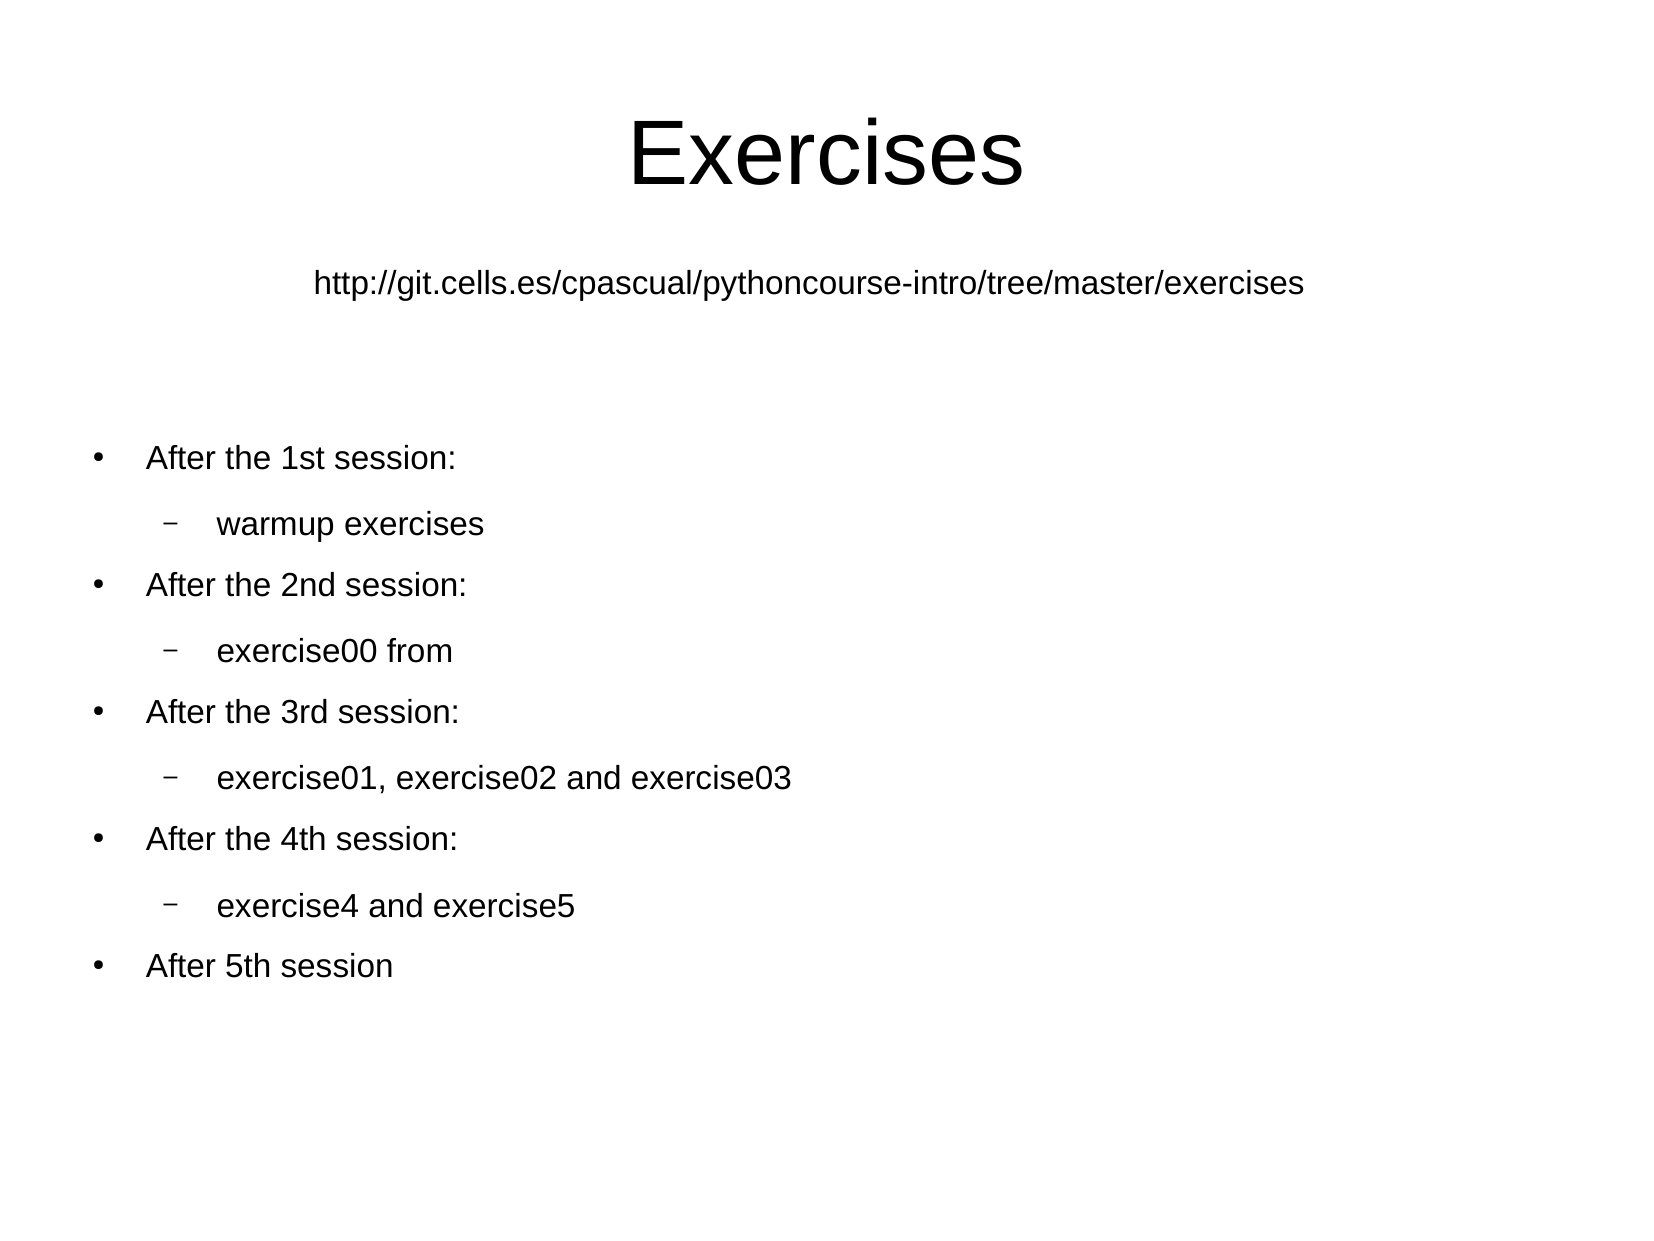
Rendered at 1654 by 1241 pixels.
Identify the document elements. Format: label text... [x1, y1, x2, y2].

text_box http://git.cells.es/cpascual/pythoncourse-intro/tree/master/exercises [242, 264, 1507, 317]
list After the 1st session: warmup exercises After the 2nd session: exercise00 from After the 3rd session: exercise01, exercise02 and exercise03 After the 4th session: exercise4 and exercise5 After 5th session [75, 439, 1531, 1078]
title Exercises [82, 49, 1571, 257]
